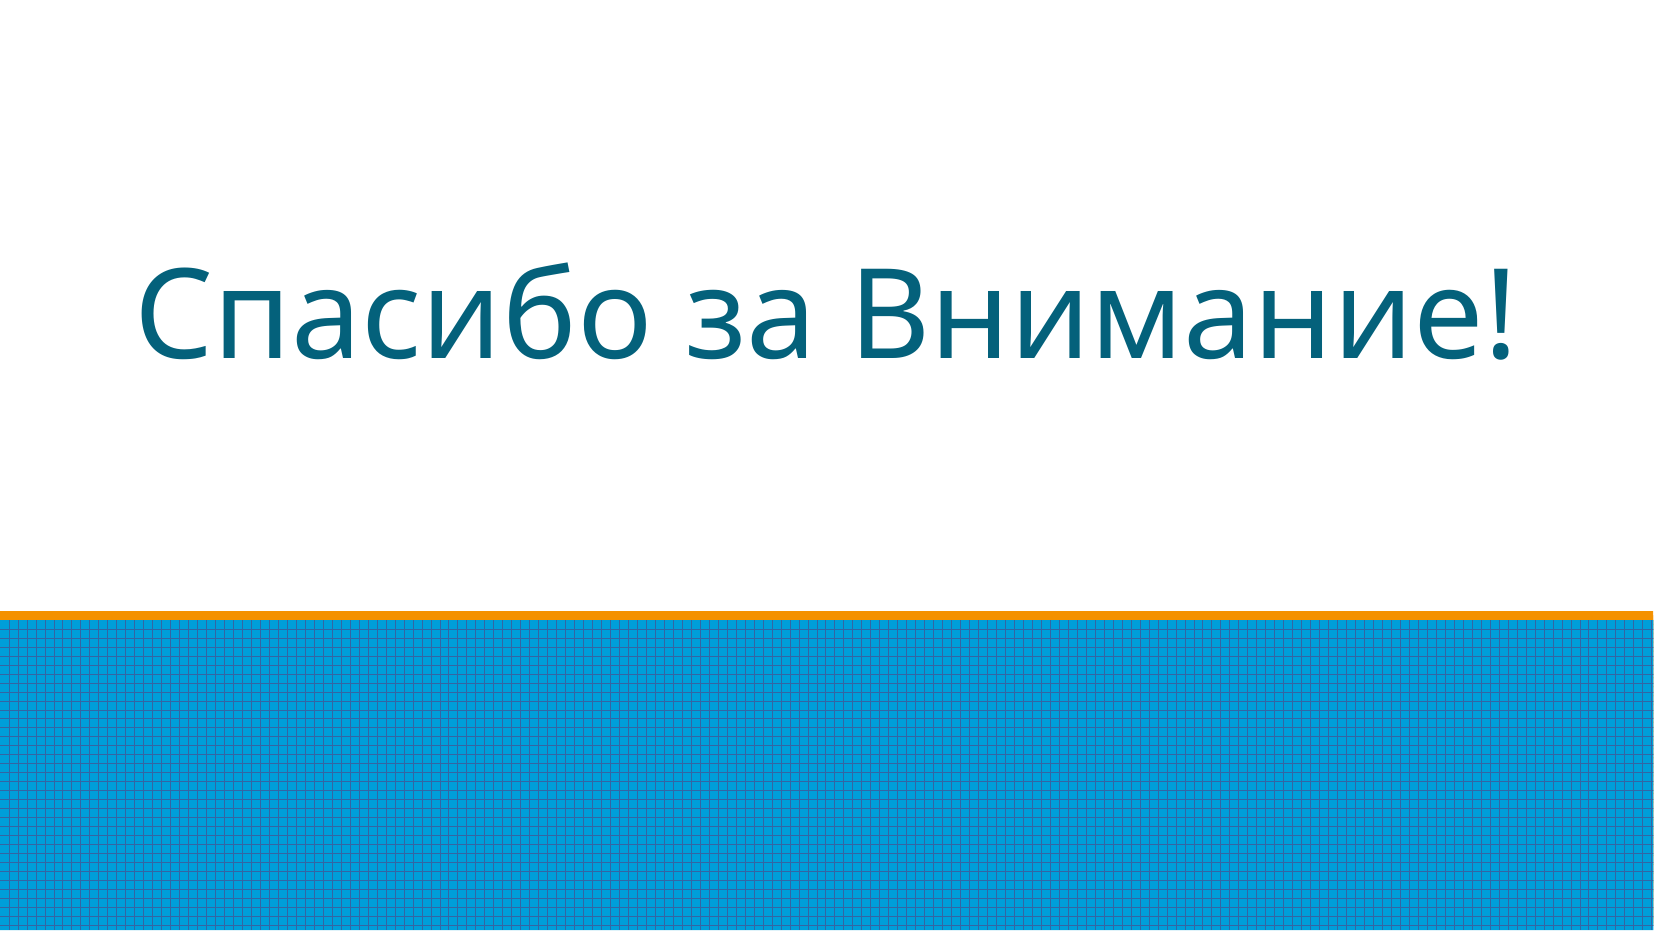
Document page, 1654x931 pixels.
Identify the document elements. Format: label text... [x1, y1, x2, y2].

title Спасибо за Внимание! [82, 44, 1571, 576]
